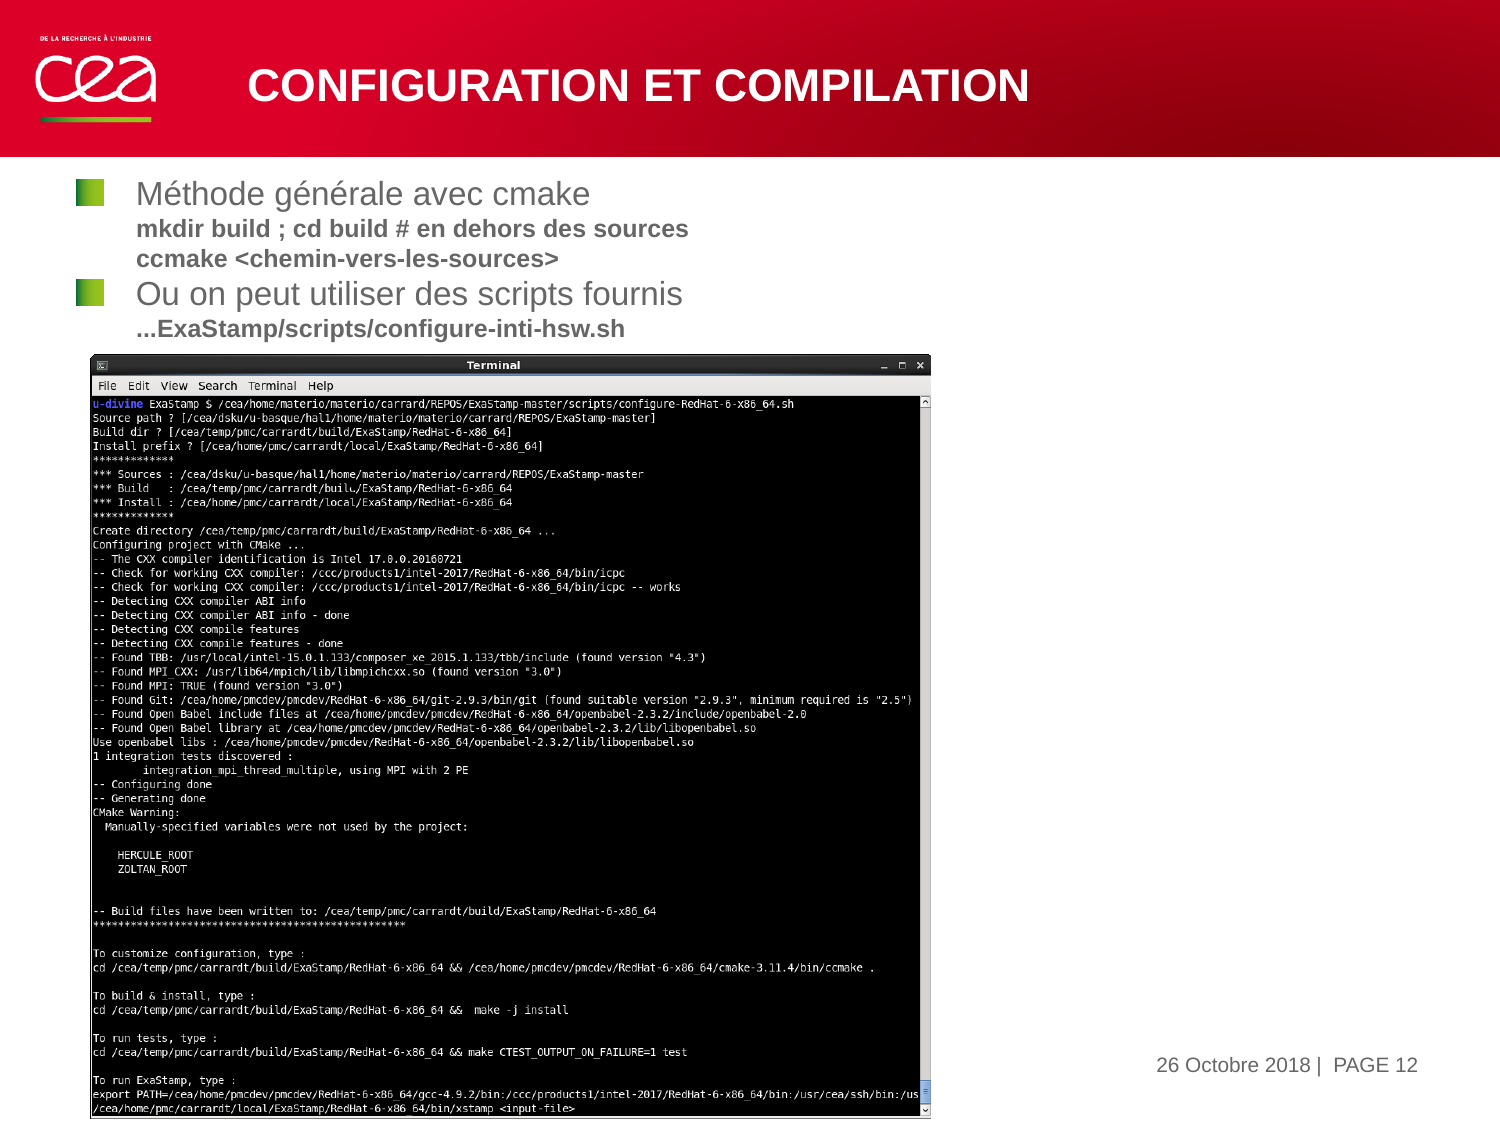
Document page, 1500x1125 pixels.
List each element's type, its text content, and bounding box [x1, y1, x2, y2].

picture [76, 279, 104, 306]
picture [0, 0, 1500, 157]
text_box Méthode générale avec cmake mkdir build ; cd build # en dehors des sources ccmake <chemin-vers-les-sources> Ou on peut utiliser des scripts fournis ...ExaStamp/scripts/configure-inti-hsw.sh [76, 172, 1418, 988]
slide_number | PAGE <number> [1316, 1034, 1500, 1094]
picture [90, 354, 931, 1119]
picture [76, 179, 104, 206]
footer 26 Octobre 2018 [931, 1034, 1311, 1095]
title Configuration et compilation [247, 8, 1436, 158]
